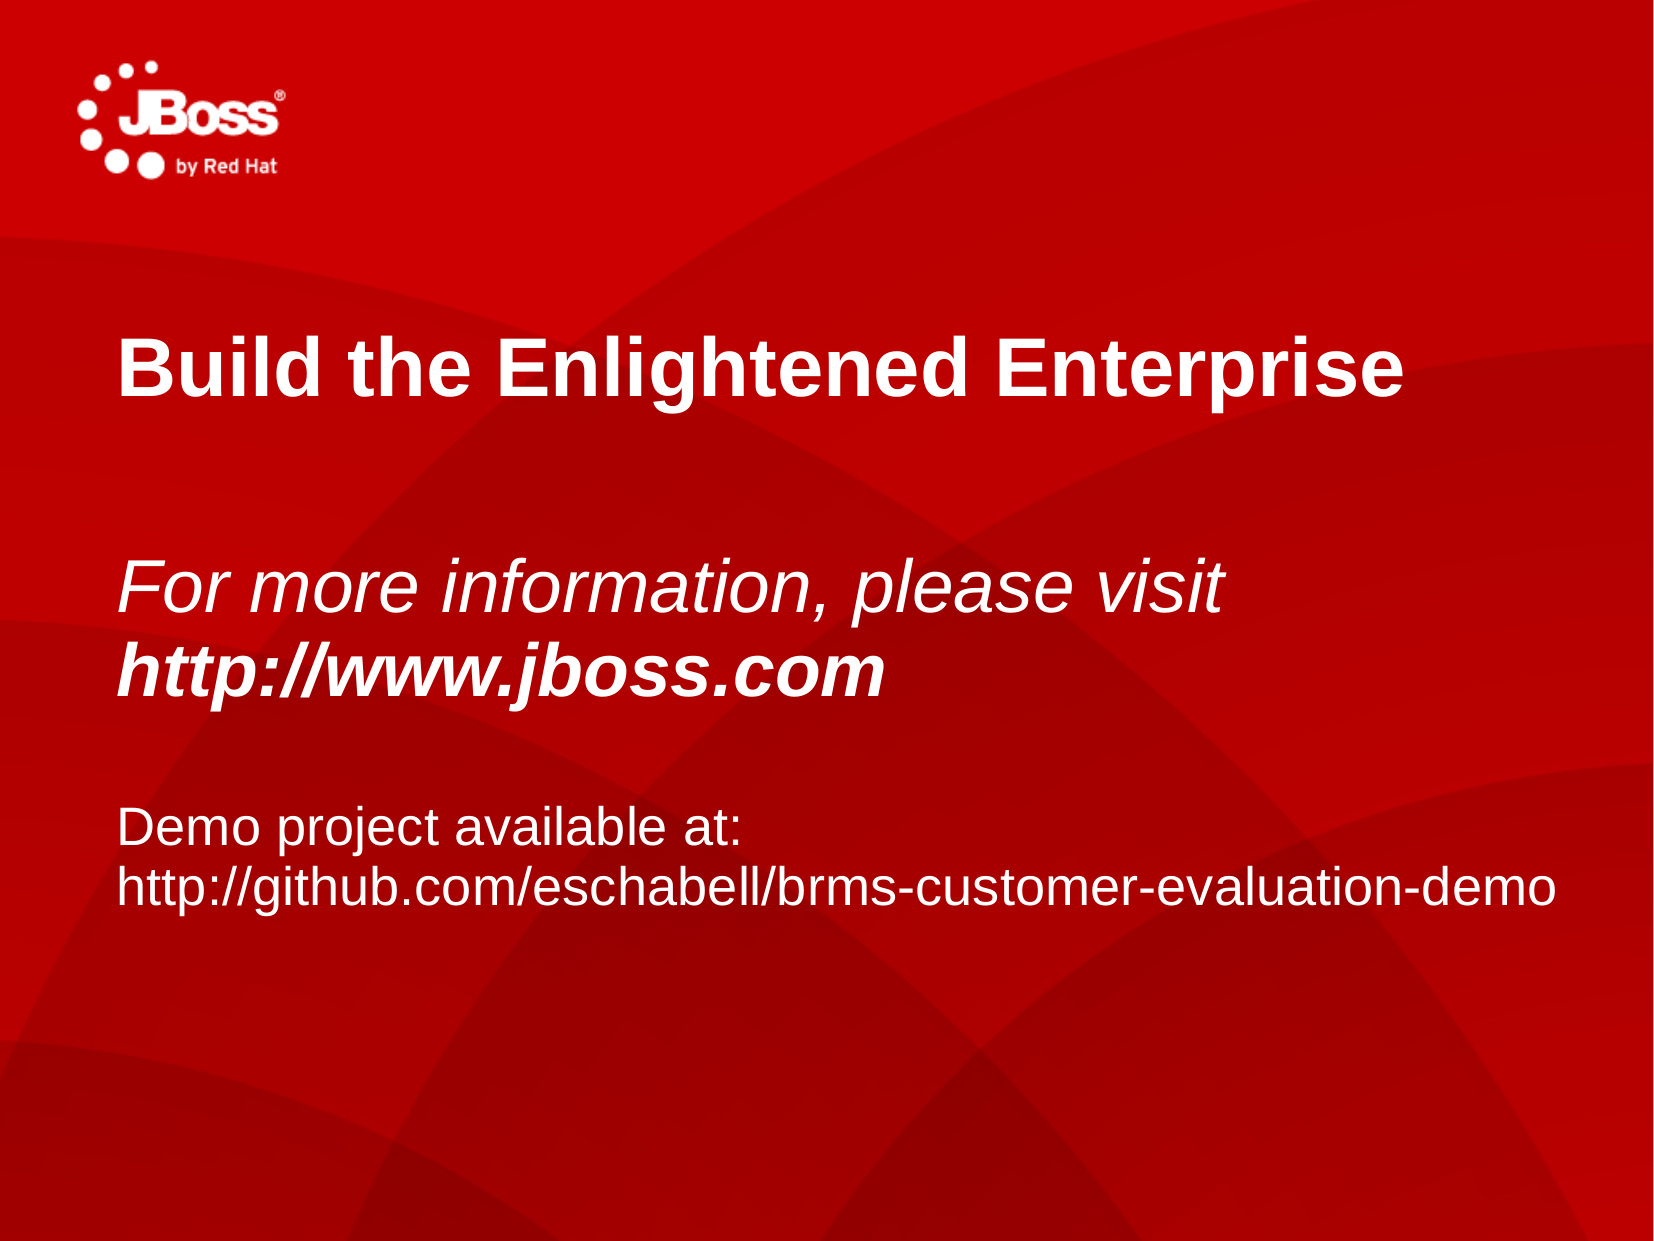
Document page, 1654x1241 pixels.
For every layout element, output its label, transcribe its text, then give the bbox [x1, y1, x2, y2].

text_box Build the Enlightened Enterprise For more information, please visit http://www.jboss.com Demo project available at: http://github.com/eschabell/brms-customer-evaluation-demo [101, 220, 1552, 1020]
picture [0, 0, 1654, 1241]
